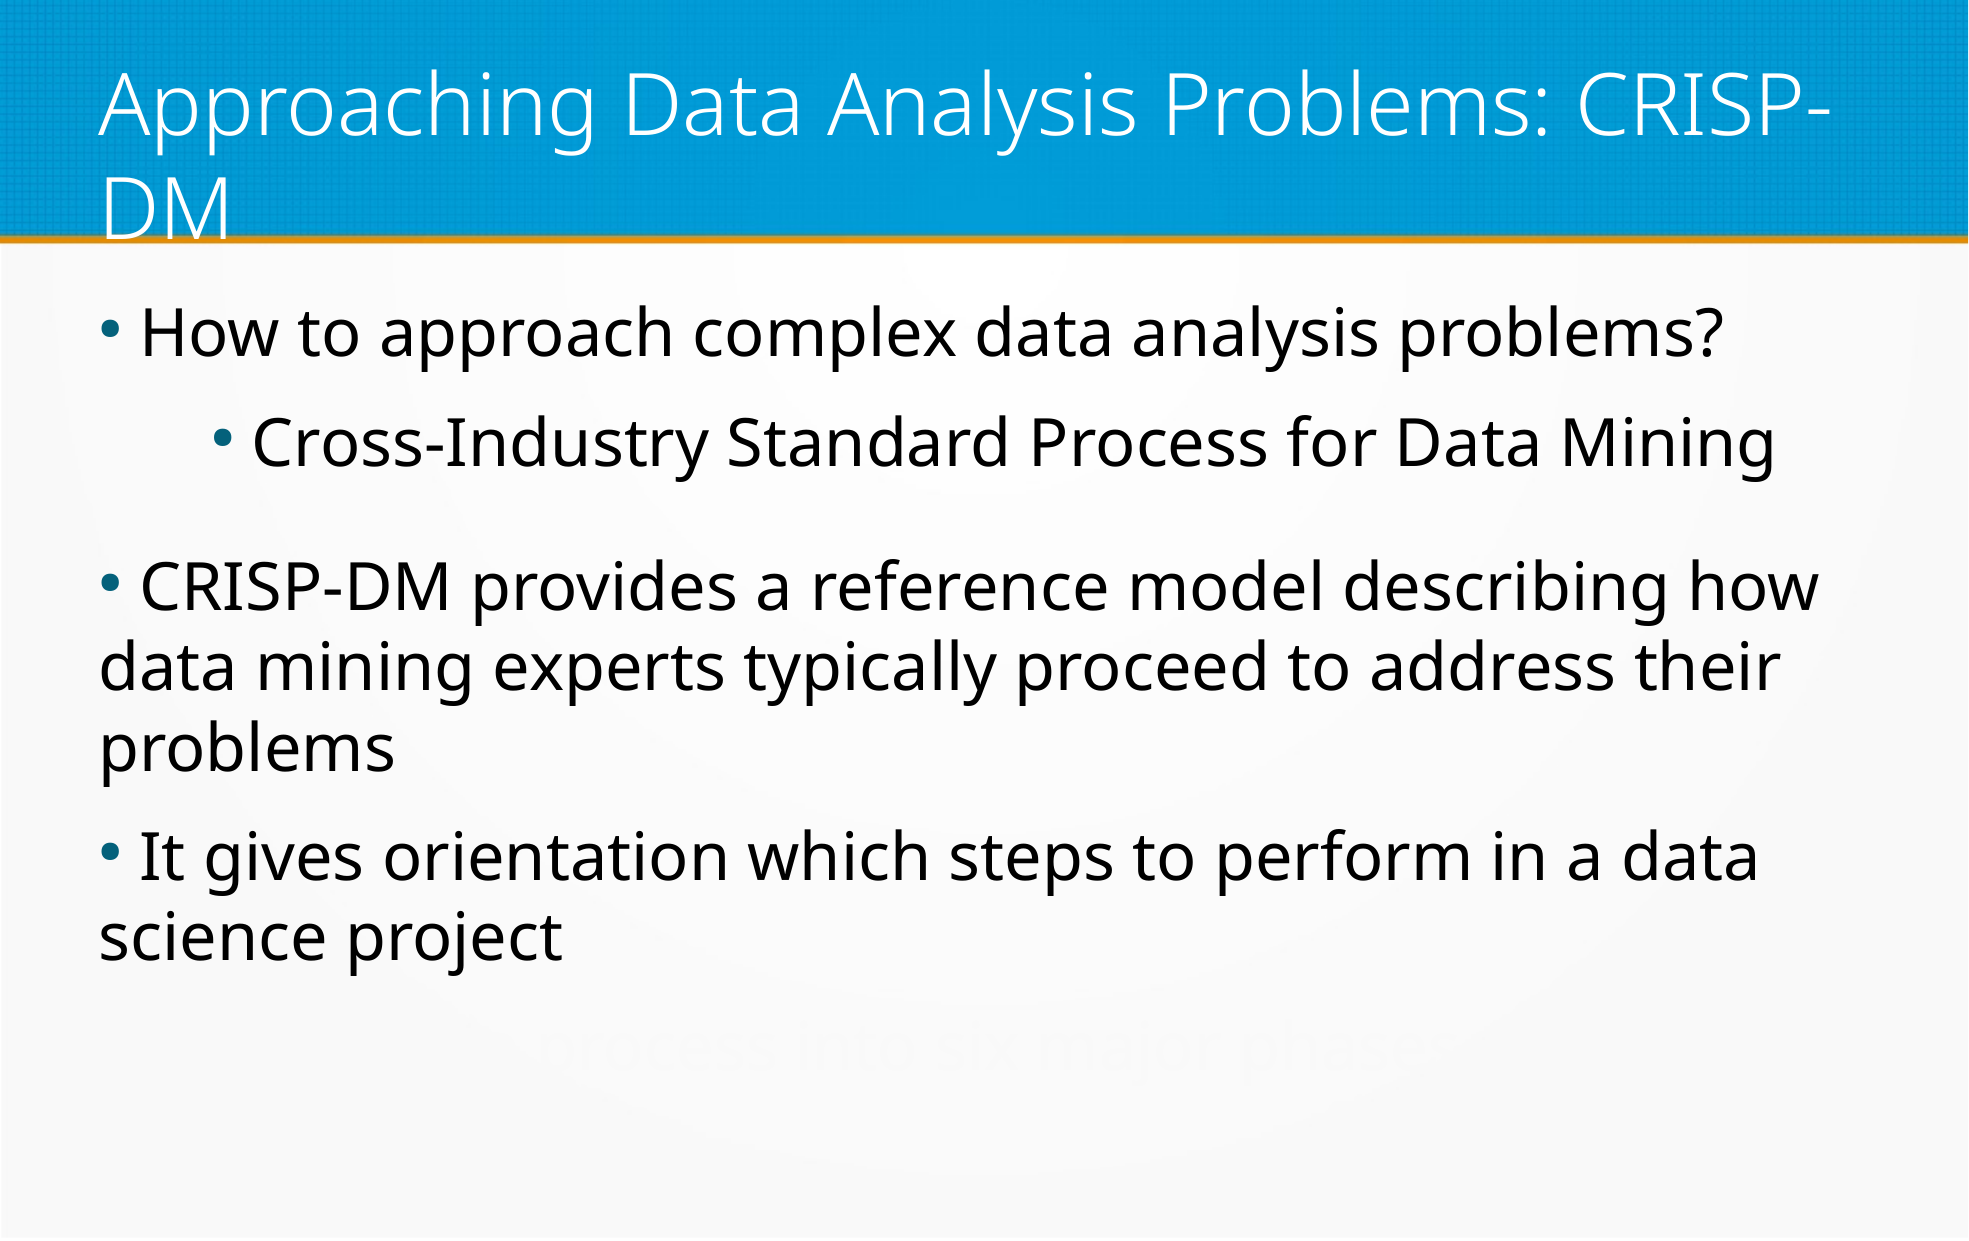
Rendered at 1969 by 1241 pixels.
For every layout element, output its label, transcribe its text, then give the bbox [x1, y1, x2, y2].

list How to approach complex data analysis problems? Cross-Industry Standard Process for Data Mining CRISP-DM provides a reference model describing how data mining experts typically proceed to address their problems It gives orientation which steps to perform in a data science project It divides the process into six major phases [98, 290, 1870, 1156]
title Approaching Data Analysis Problems: CRISP-DM [98, 49, 1870, 257]
picture [0, 233, 1969, 1241]
